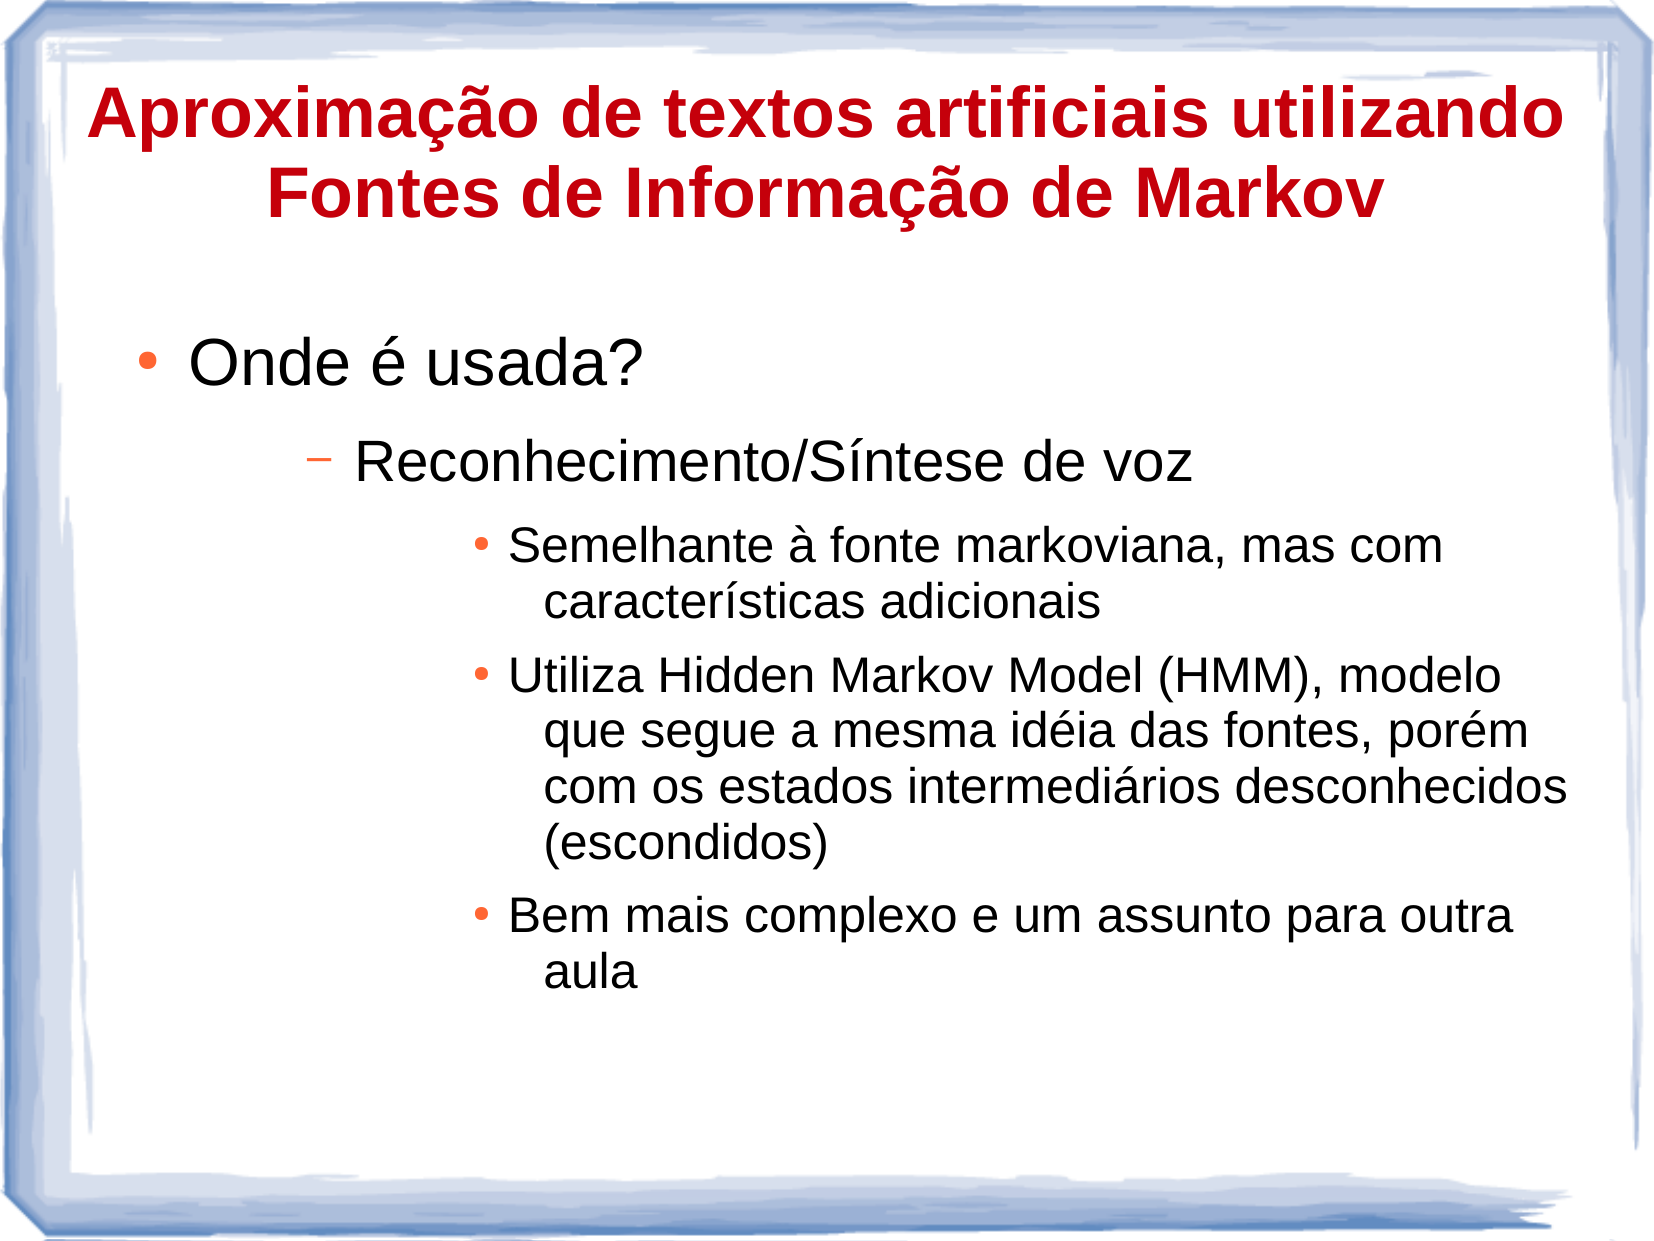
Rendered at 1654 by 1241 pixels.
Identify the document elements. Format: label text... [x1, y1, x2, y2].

list Onde é usada? Reconhecimento/Síntese de voz Semelhante à fonte markoviana, mas com características adicionais Utiliza Hidden Markov Model (HMM), modelo que segue a mesma idéia das fontes, porém com os estados intermediários desconhecidos (escondidos) Bem mais complexo e um assunto para outra aula [118, 324, 1571, 1045]
title Aproximação de textos artificiais utilizando Fontes de Informação de Markov [82, 49, 1571, 257]
picture [0, 0, 1654, 1241]
